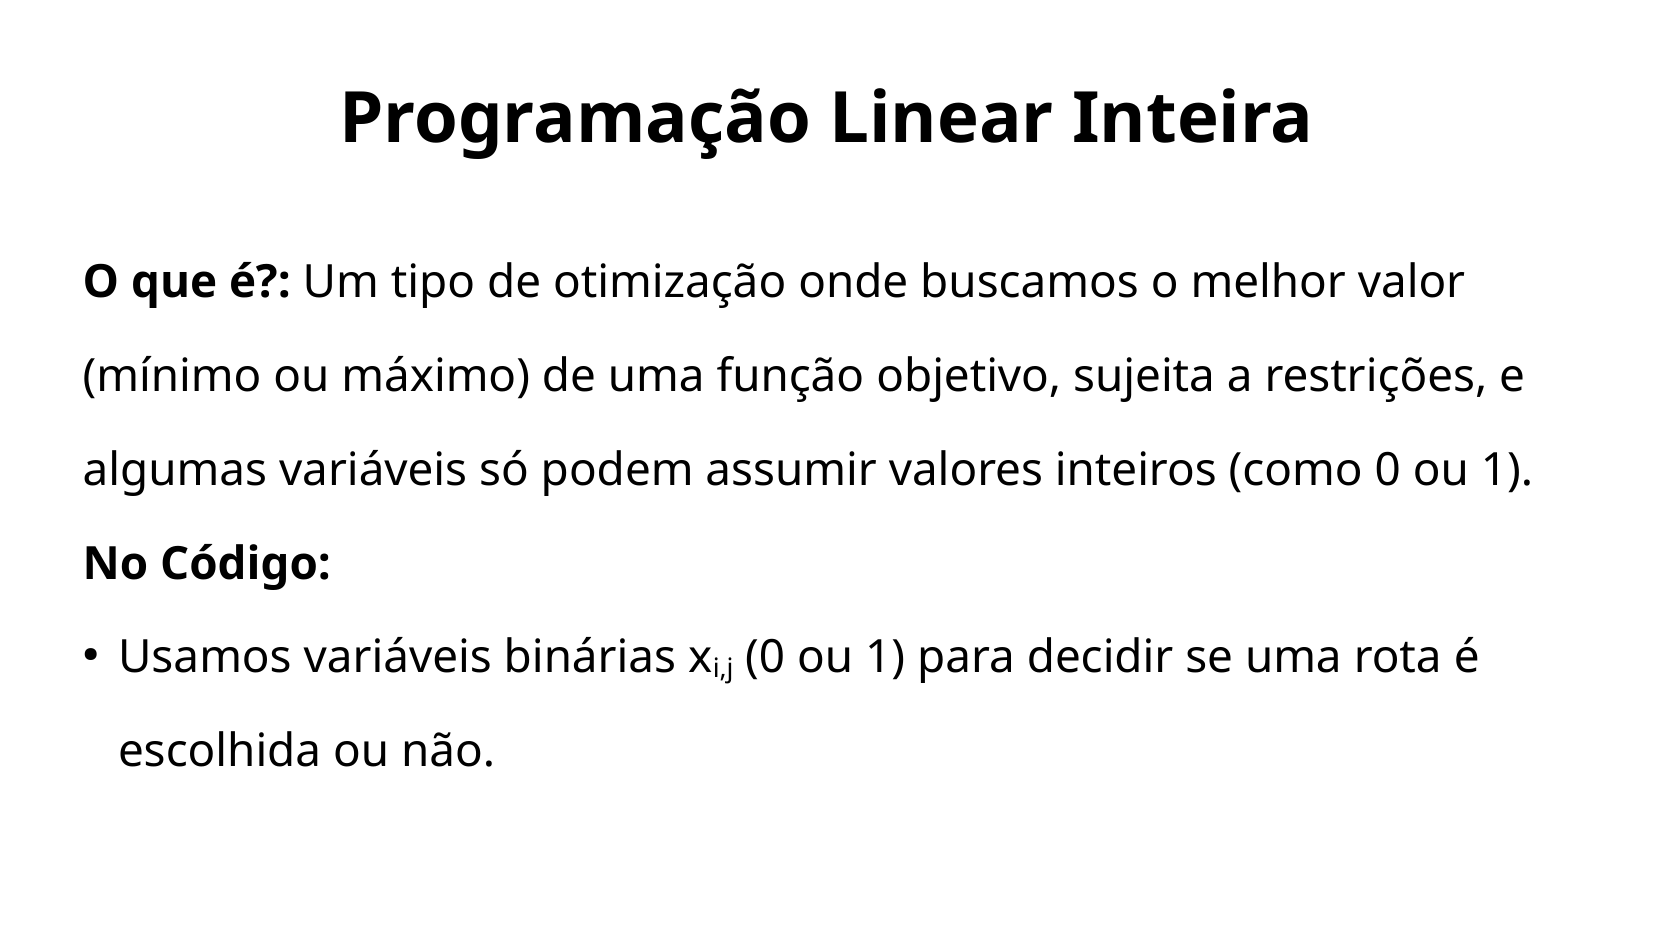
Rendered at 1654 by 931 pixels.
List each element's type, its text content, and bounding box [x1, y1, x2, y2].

subtitle O que é?: Um tipo de otimização onde buscamos o melhor valor (mínimo ou máximo) de uma função objetivo, sujeita a restrições, e algumas variáveis só podem assumir valores inteiros (como 0 ou 1). No Código: Usamos variáveis binárias xi,j (0 ou 1) para decidir se uma rota é escolhida ou não. [82, 217, 1571, 758]
title Programação Linear Inteira [82, 37, 1571, 193]
